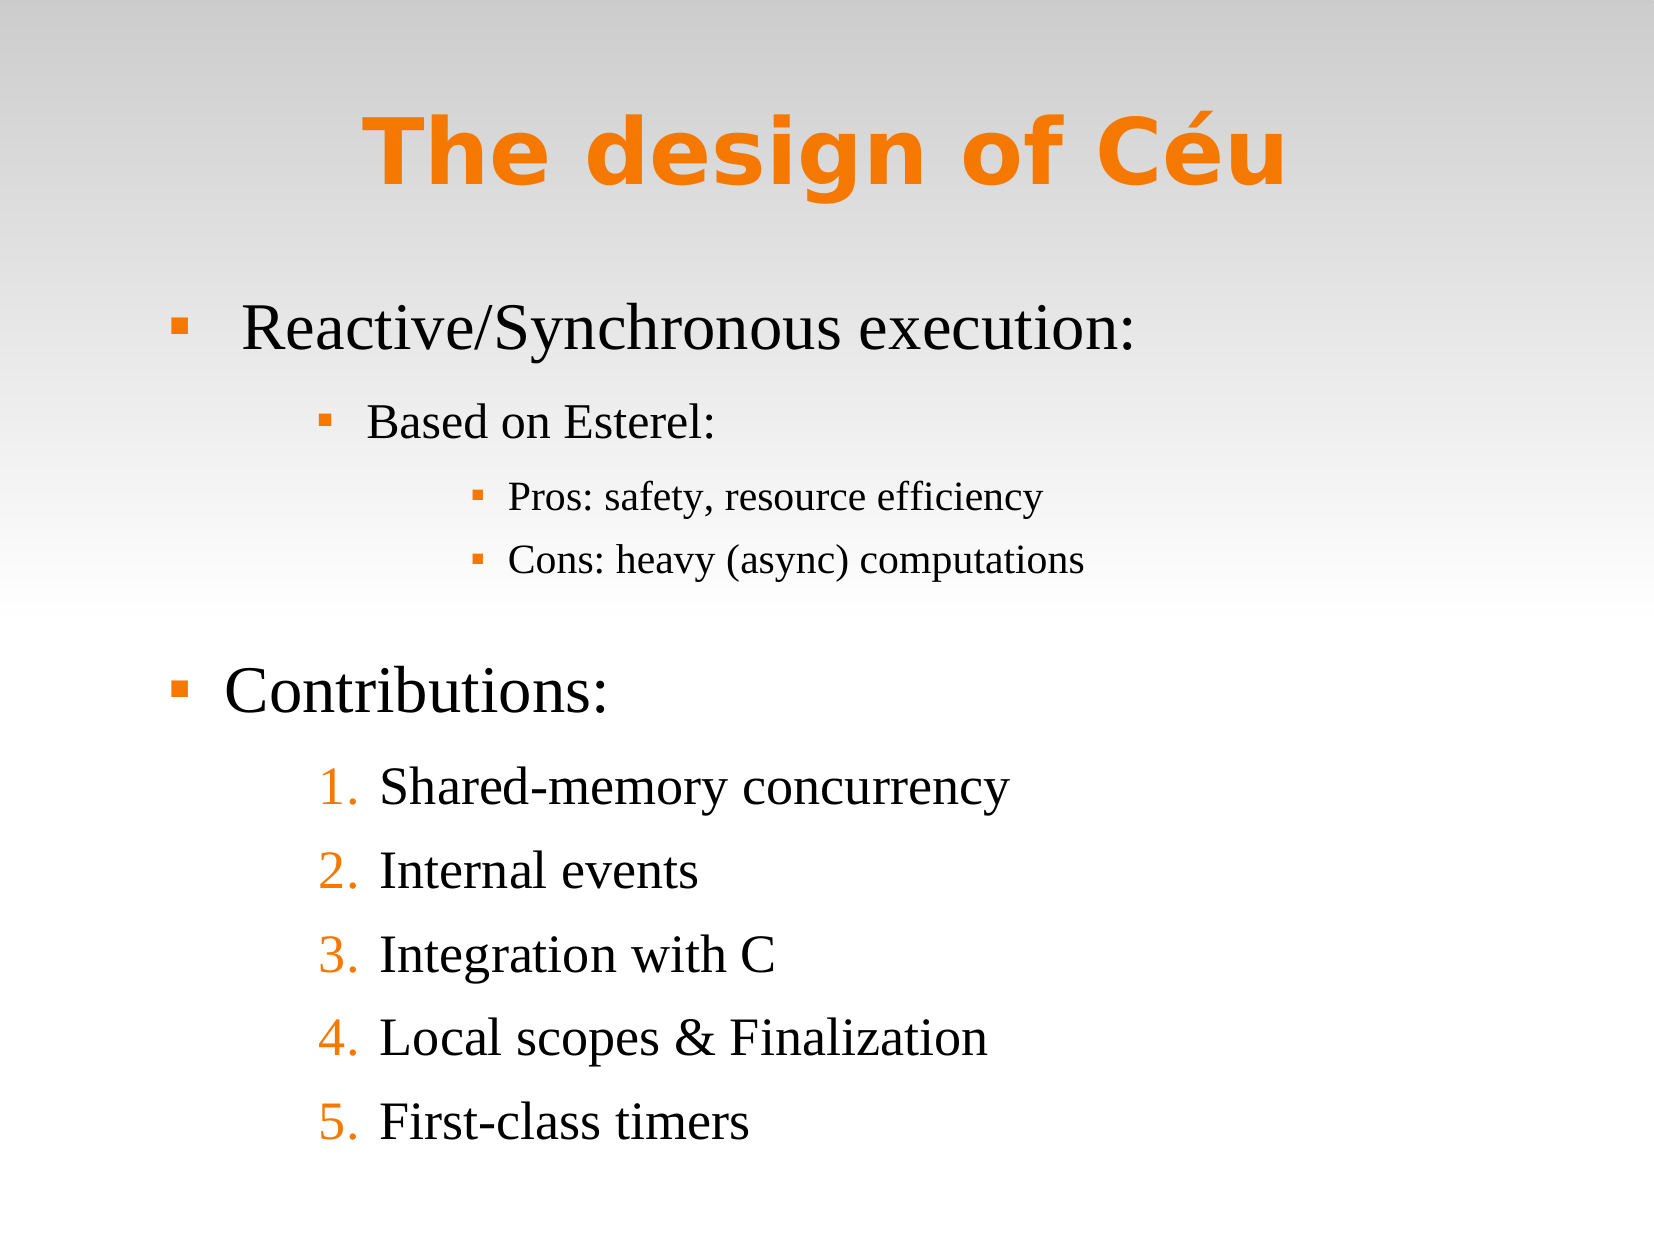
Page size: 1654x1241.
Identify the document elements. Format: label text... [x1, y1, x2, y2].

list Reactive/Synchronous execution: Based on Esterel: Pros: safety, resource efficiency Cons: heavy (async) computations Contributions: Shared-memory concurrency Internal events Integration with C Local scopes & Finalization First-class timers [82, 290, 1571, 1209]
title The design of Céu [82, 49, 1571, 257]
